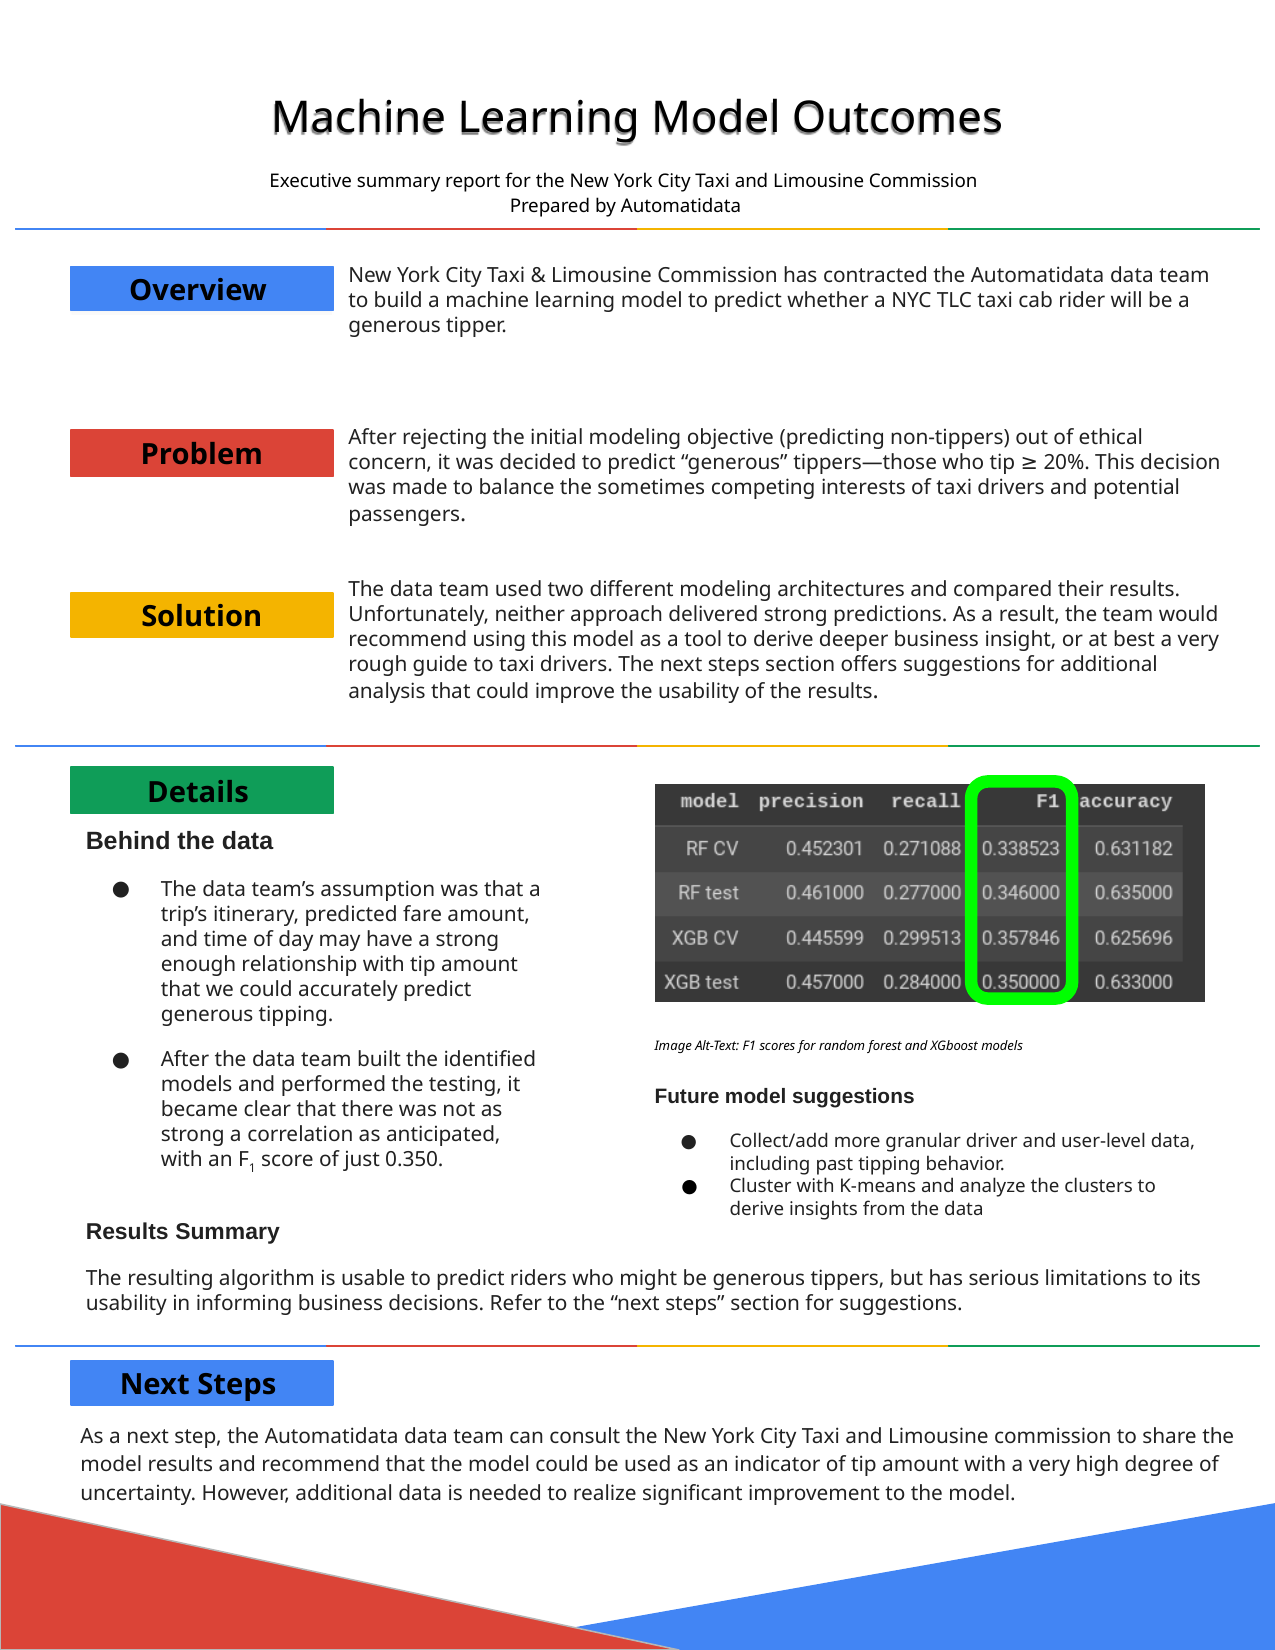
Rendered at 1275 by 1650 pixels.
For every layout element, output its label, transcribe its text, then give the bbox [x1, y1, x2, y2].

text_box New York City Taxi & Limousine Commission has contracted the Automatidata data team to build a machine learning model to predict whether a NYC TLC taxi cab rider will be a generous tipper. [333, 247, 1242, 326]
text_box After rejecting the initial modeling objective (predicting non-tippers) out of ethical concern, it was decided to predict “generous” tippers—those who tip ≥ 20%. This decision was made to balance the sometimes competing interests of taxi drivers and potential passengers. [333, 408, 1242, 560]
text_box As a next step, the Automatidata data team can consult the New York City Taxi and Limousine commission to share the model results and recommend that the model could be used as an indicator of tip amount with a very high degree of uncertainty. However, additional data is needed to realize significant improvement to the model. [65, 1403, 1272, 1556]
picture [655, 784, 975, 1002]
title Machine Learning Model Outcomes [70, 73, 1205, 150]
picture [1068, 784, 1205, 1002]
picture [978, 788, 1065, 992]
text_box Future model suggestions Collect/add more granular driver and user-level data, including past tipping behavior. Cluster with K-means and analyze the clusters to derive insights from the data [639, 1068, 1226, 1234]
text_box Image Alt-Text: F1 scores for random forest and XGboost models [639, 1022, 1226, 1068]
text_box Behind the data The data team’s assumption was that a trip’s itinerary, predicted fare amount, and time of day may have a strong enough relationship with tip amount that we could accurately predict generous tipping. After the data team built the identified models and performed the testing, it became clear that there was not as strong a correlation as anticipated, with an F1 score of just 0.350. [70, 809, 563, 1190]
text_box Results Summary The resulting algorithm is usable to predict riders who might be generous tippers, but has serious limitations to its usability in informing business decisions. Refer to the “next steps” section for suggestions. [70, 1201, 1226, 1331]
subtitle Executive summary report for the New York City Taxi and Limousine Commission Prepared by Automatidata [20, 150, 1226, 1137]
text_box The data team used two different modeling architectures and compared their results. Unfortunately, neither approach delivered strong predictions. As a result, the team would recommend using this model as a tool to derive deeper business insight, or at best a very rough guide to taxi drivers. The next steps section offers suggestions for additional analysis that could improve the usability of the results. [333, 560, 1242, 713]
